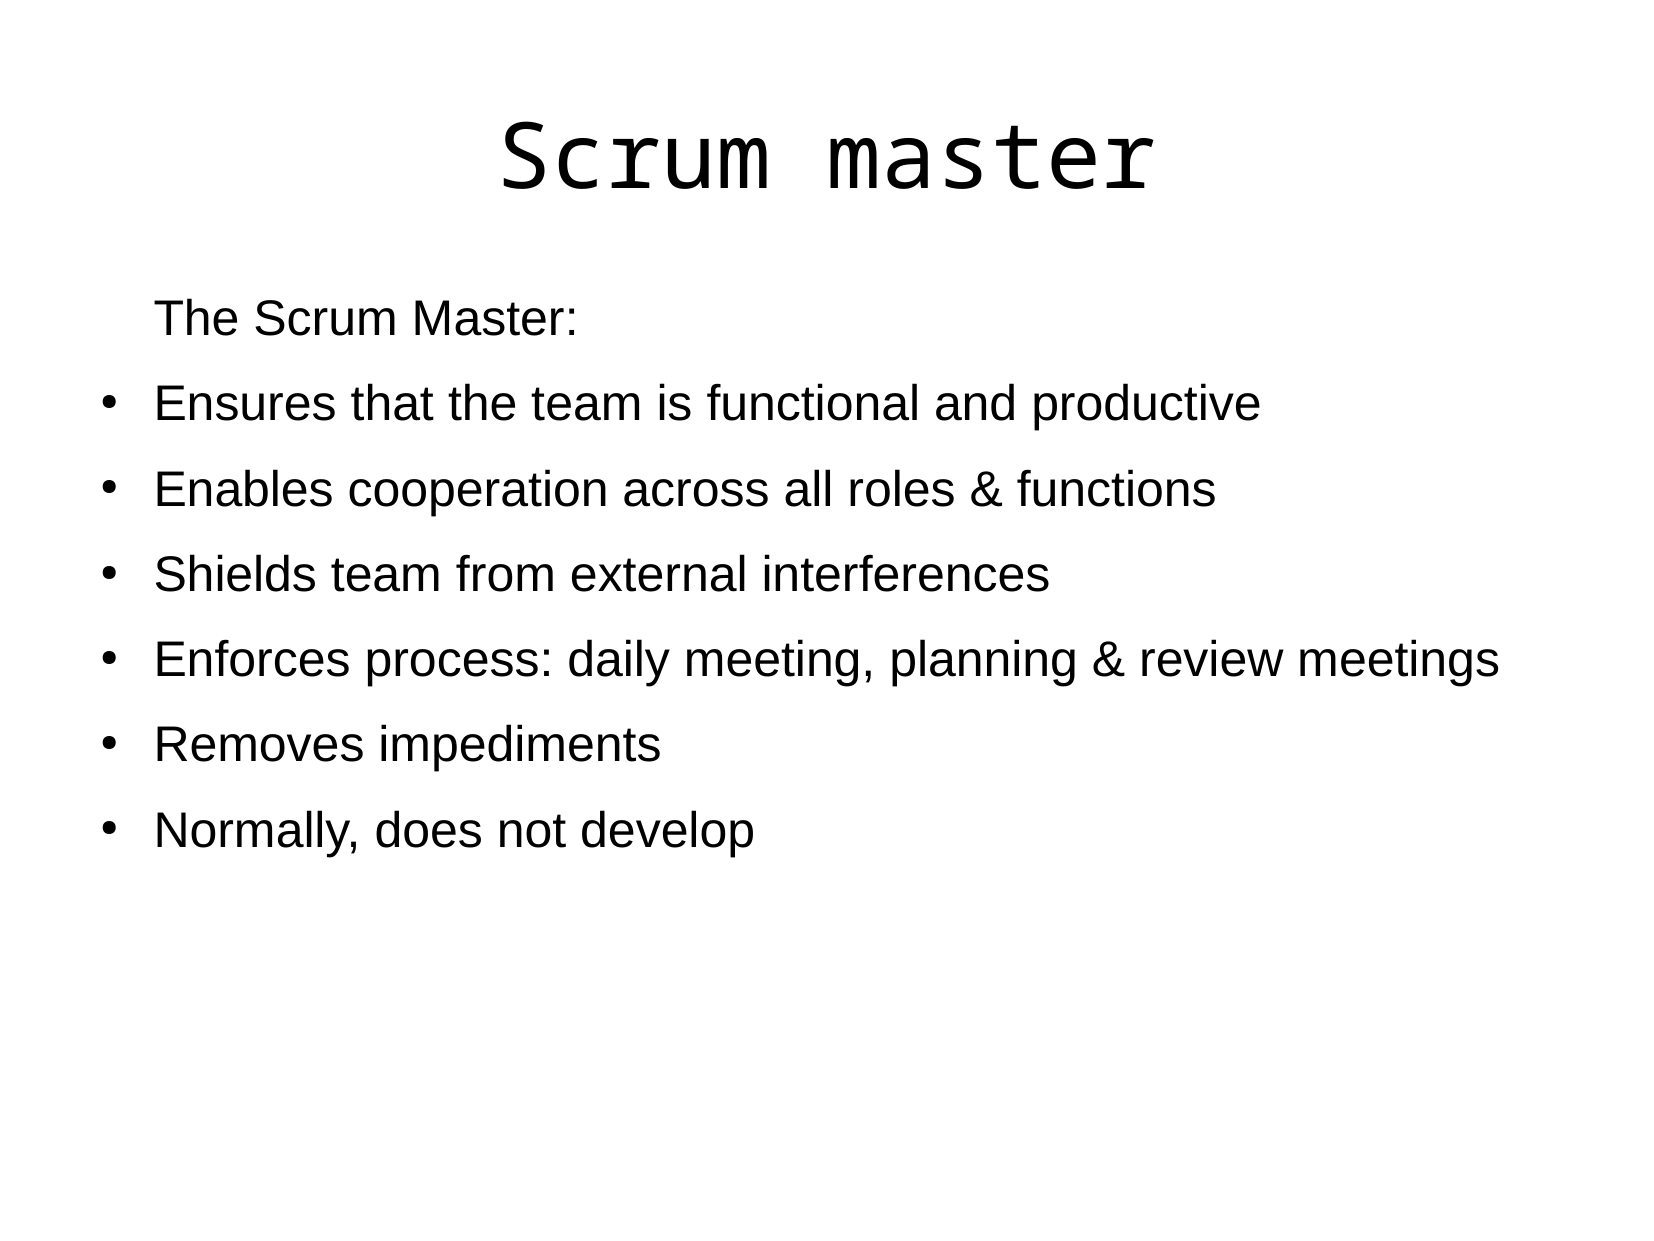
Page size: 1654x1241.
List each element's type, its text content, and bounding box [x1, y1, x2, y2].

title Scrum master [82, 49, 1571, 257]
list The Scrum Master: Ensures that the team is functional and productive Enables cooperation across all roles & functions Shields team from external interferences Enforces process: daily meeting, planning & review meetings Removes impediments Normally, does not develop [82, 290, 1571, 1010]
